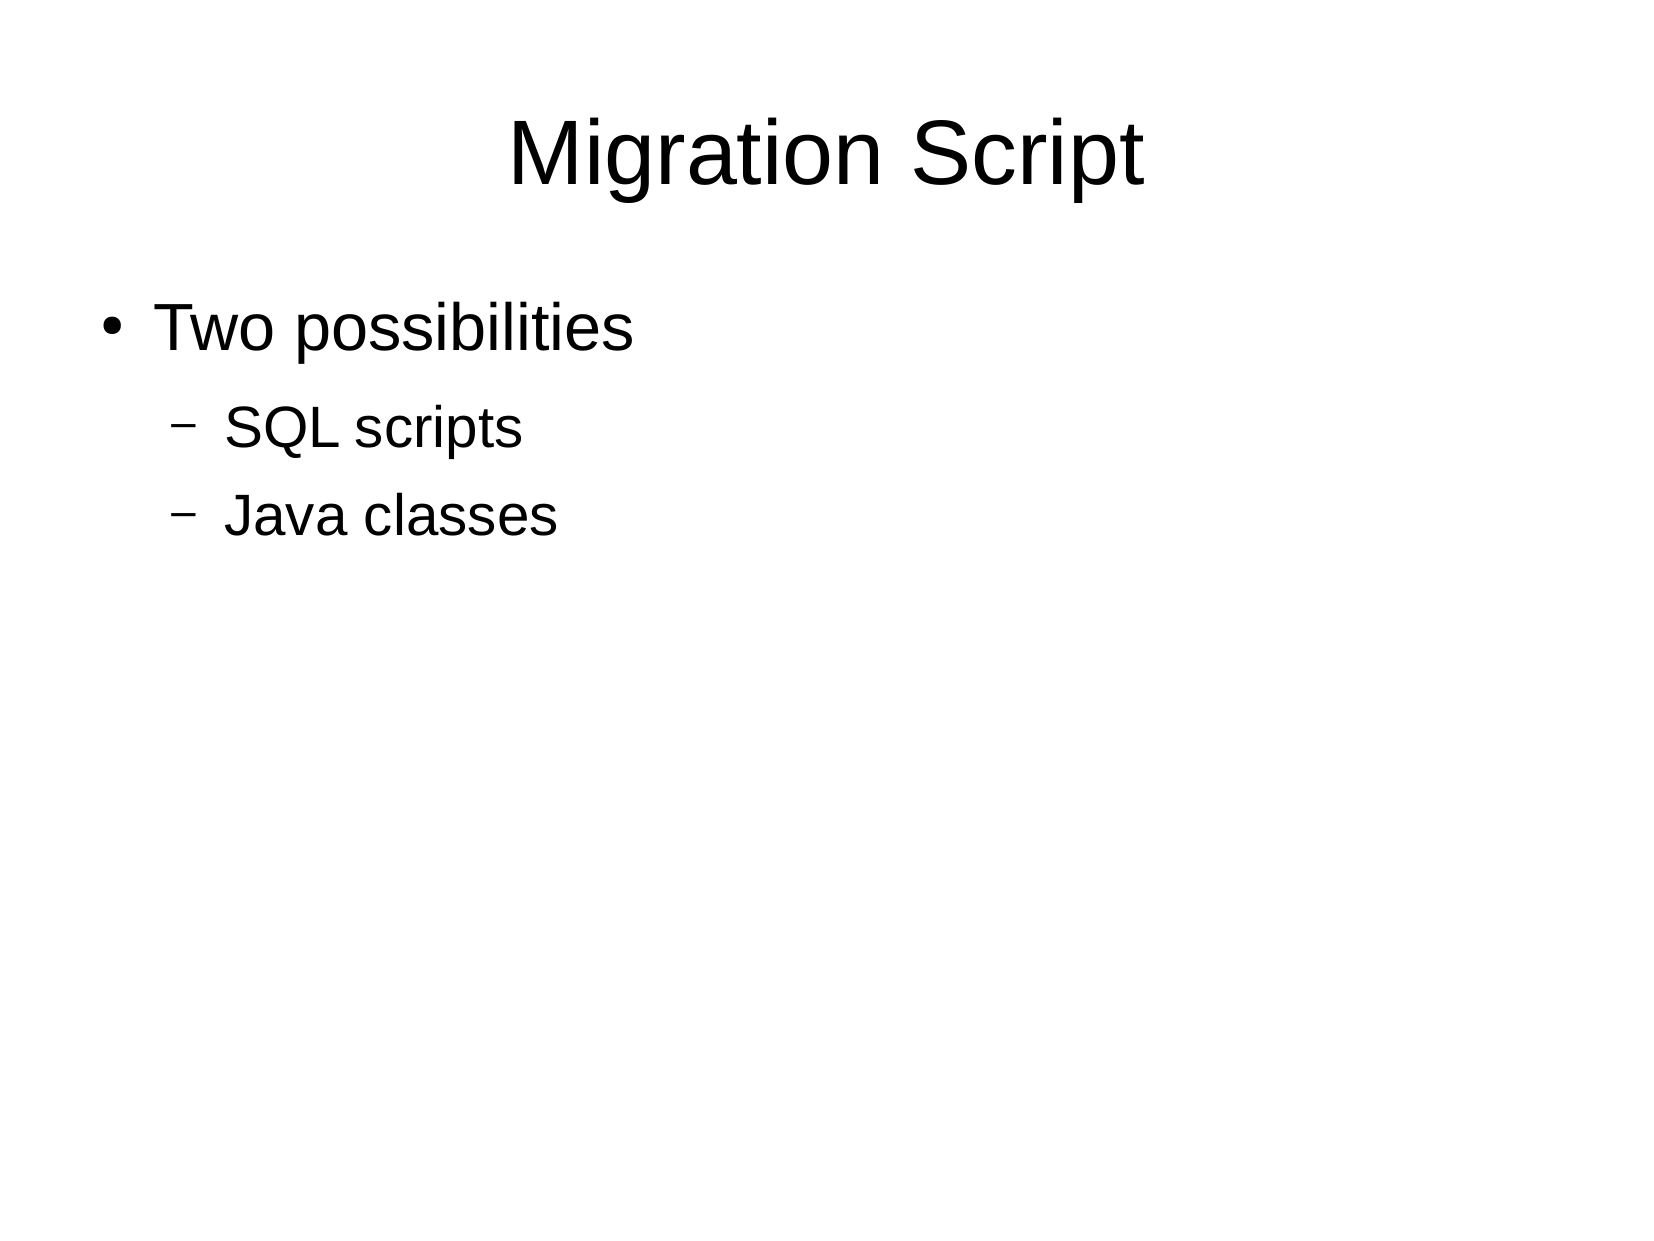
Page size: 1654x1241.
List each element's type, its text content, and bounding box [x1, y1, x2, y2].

title Migration Script [82, 49, 1571, 257]
list Two possibilities SQL scripts Java classes [82, 290, 1571, 1010]
